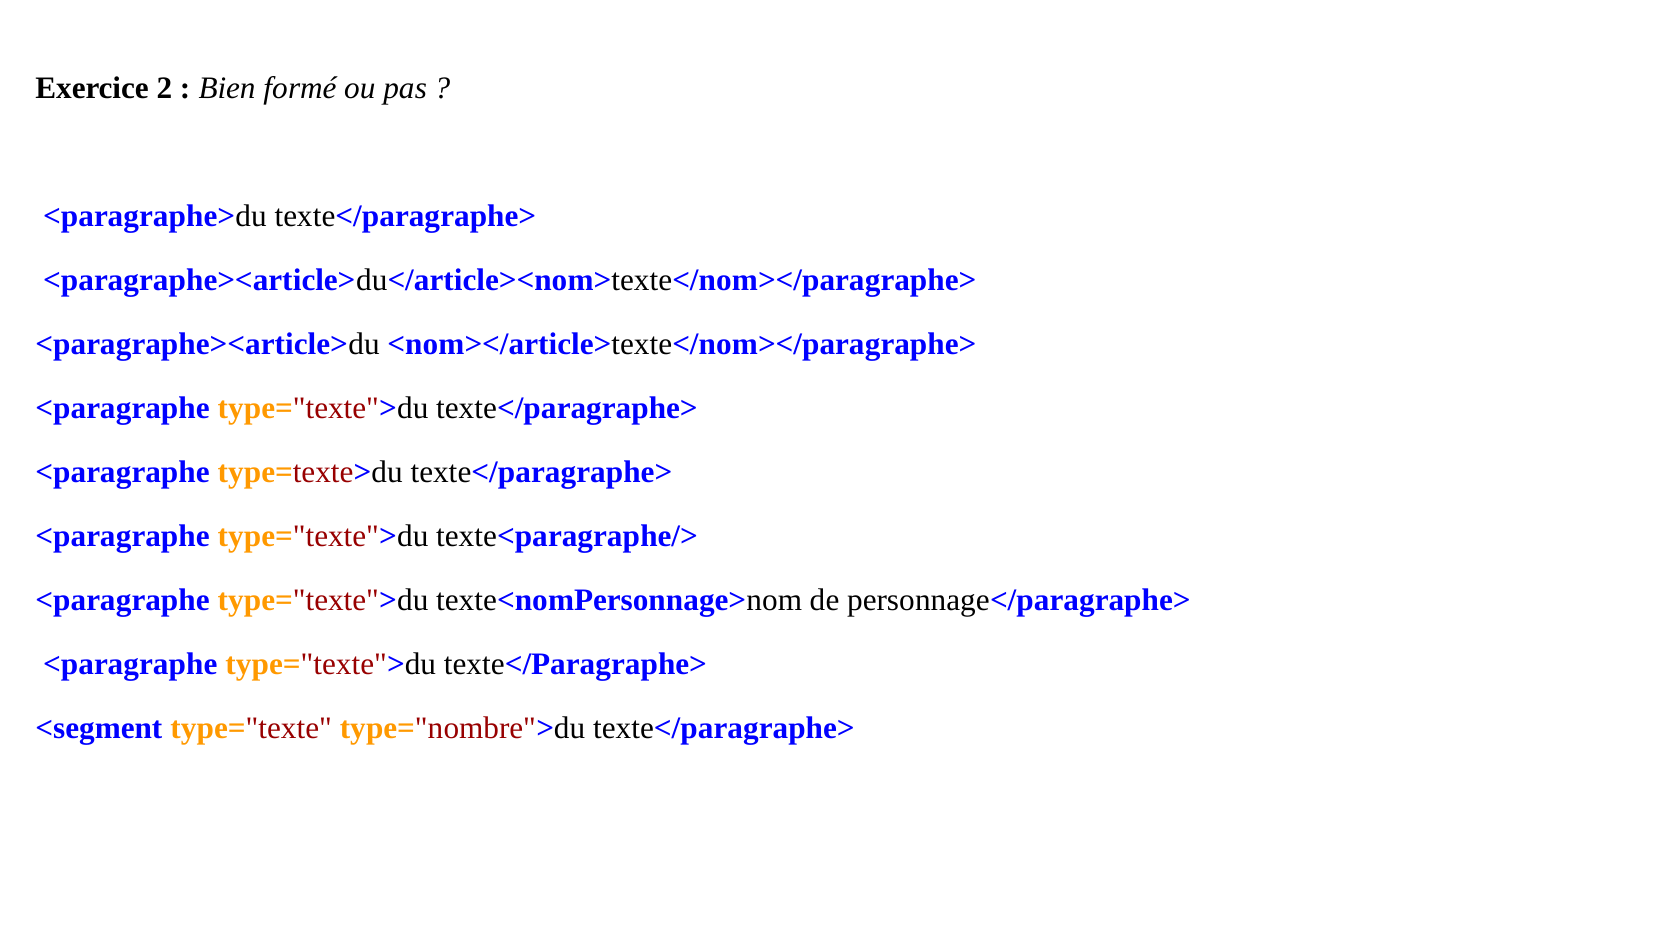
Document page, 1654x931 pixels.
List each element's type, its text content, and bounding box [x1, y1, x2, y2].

list Exercice 2 : Bien formé ou pas ? <paragraphe>du texte</paragraphe> <paragraphe><article>du</article><nom>texte</nom></paragraphe> <paragraphe><article>du <nom></article>texte</nom></paragraphe> <paragraphe type="texte">du texte</paragraphe> <paragraphe type=texte>du texte</paragraphe> <paragraphe type="texte">du texte<paragraphe/> <paragraphe type="texte">du texte<nomPersonnage>nom de personnage</paragraphe> <paragraphe type="texte">du texte</Paragraphe> <segment type="texte" type="nombre">du texte</paragraphe> [35, 70, 1524, 910]
